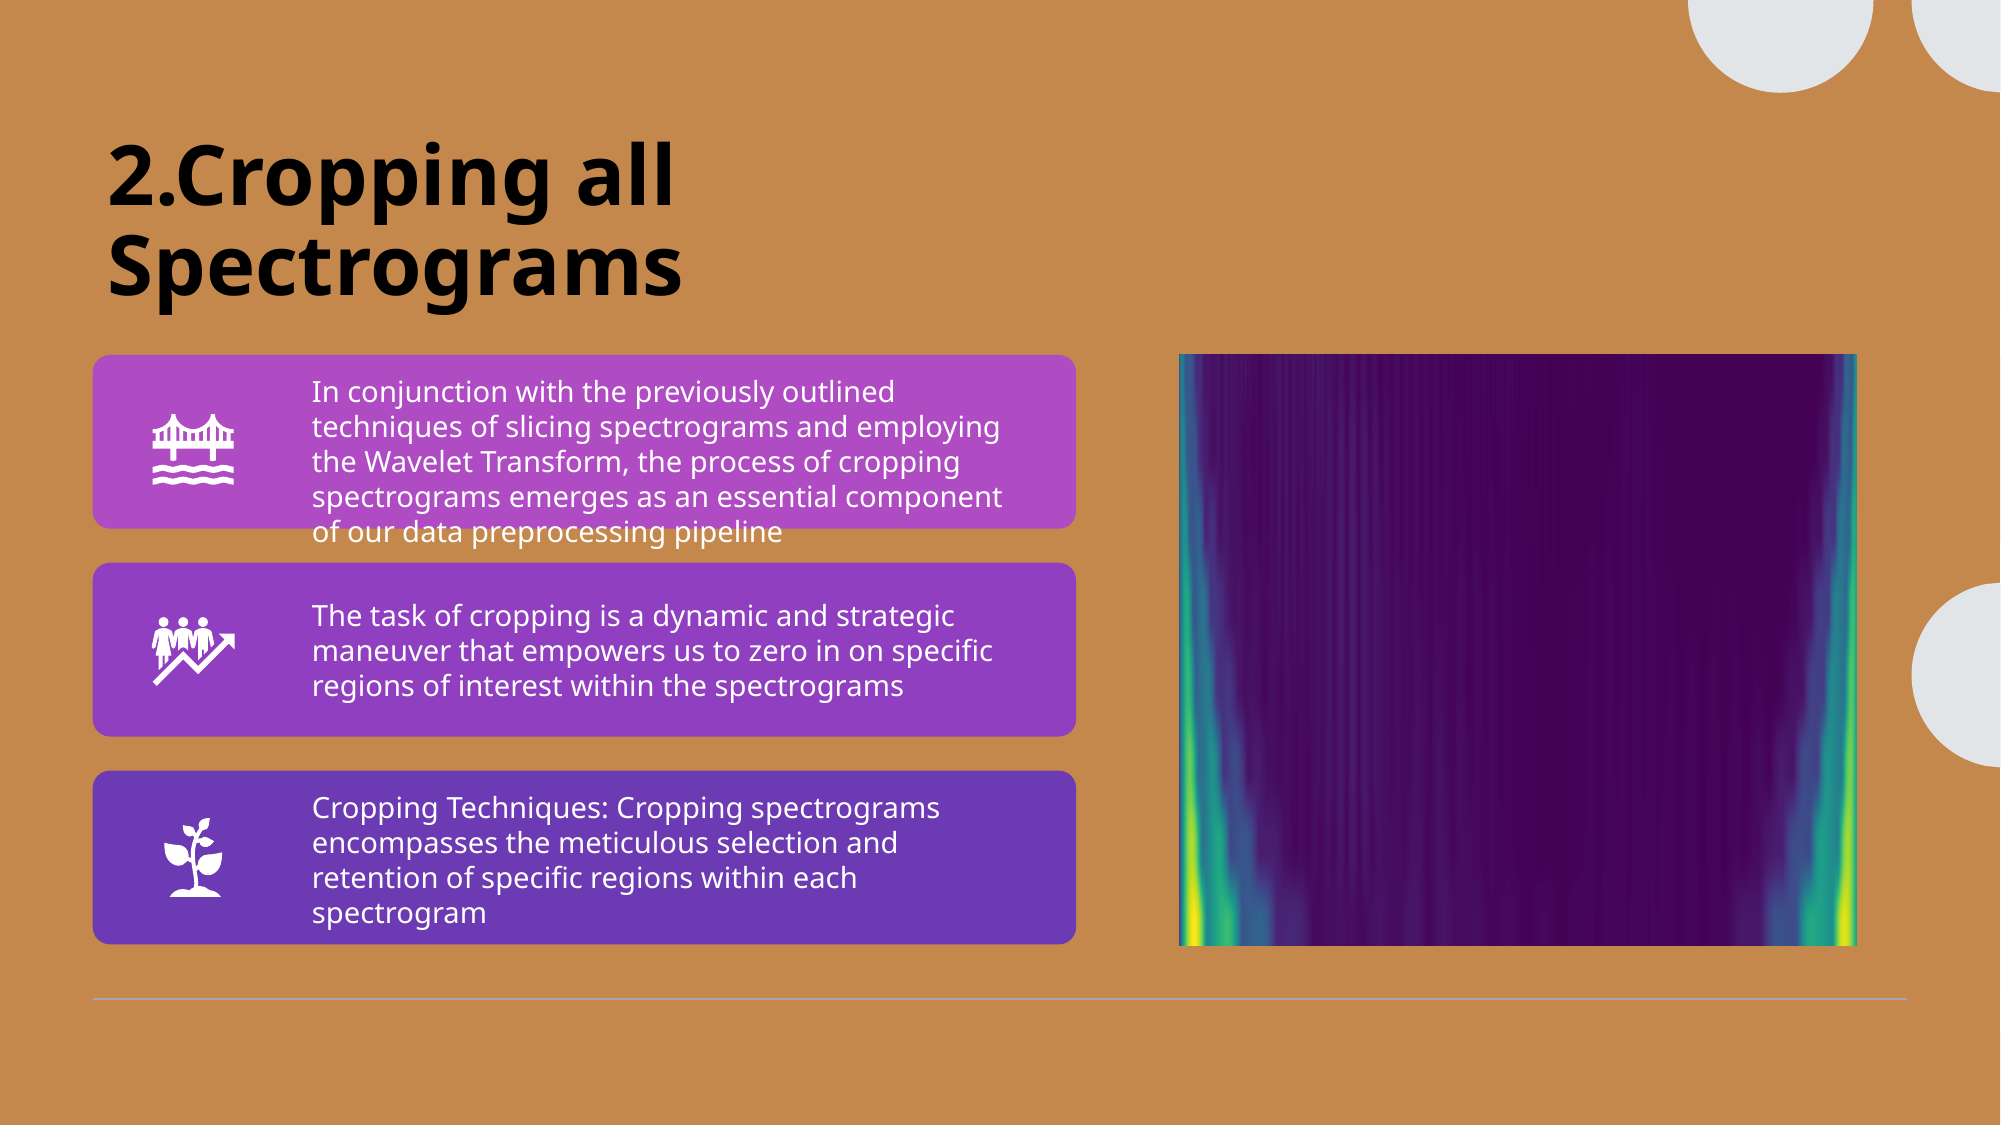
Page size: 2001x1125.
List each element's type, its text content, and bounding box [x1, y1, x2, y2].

text_box In conjunction with the previously outlined techniques of slicing spectrograms and employing the Wavelet Transform, the process of cropping spectrograms emerges as an essential component of our data preprocessing pipeline [293, 354, 1047, 529]
title 2.Cropping all Spectrograms [92, 126, 1077, 335]
picture [1179, 354, 1857, 946]
text_box [0, 0, 2000, 1125]
text_box Cropping Techniques: Cropping spectrograms encompasses the meticulous selection and retention of specific regions within each spectrogram [293, 770, 1047, 945]
text_box The task of cropping is a dynamic and strategic maneuver that empowers us to zero in on specific regions of interest within the spectrograms [293, 562, 1047, 737]
